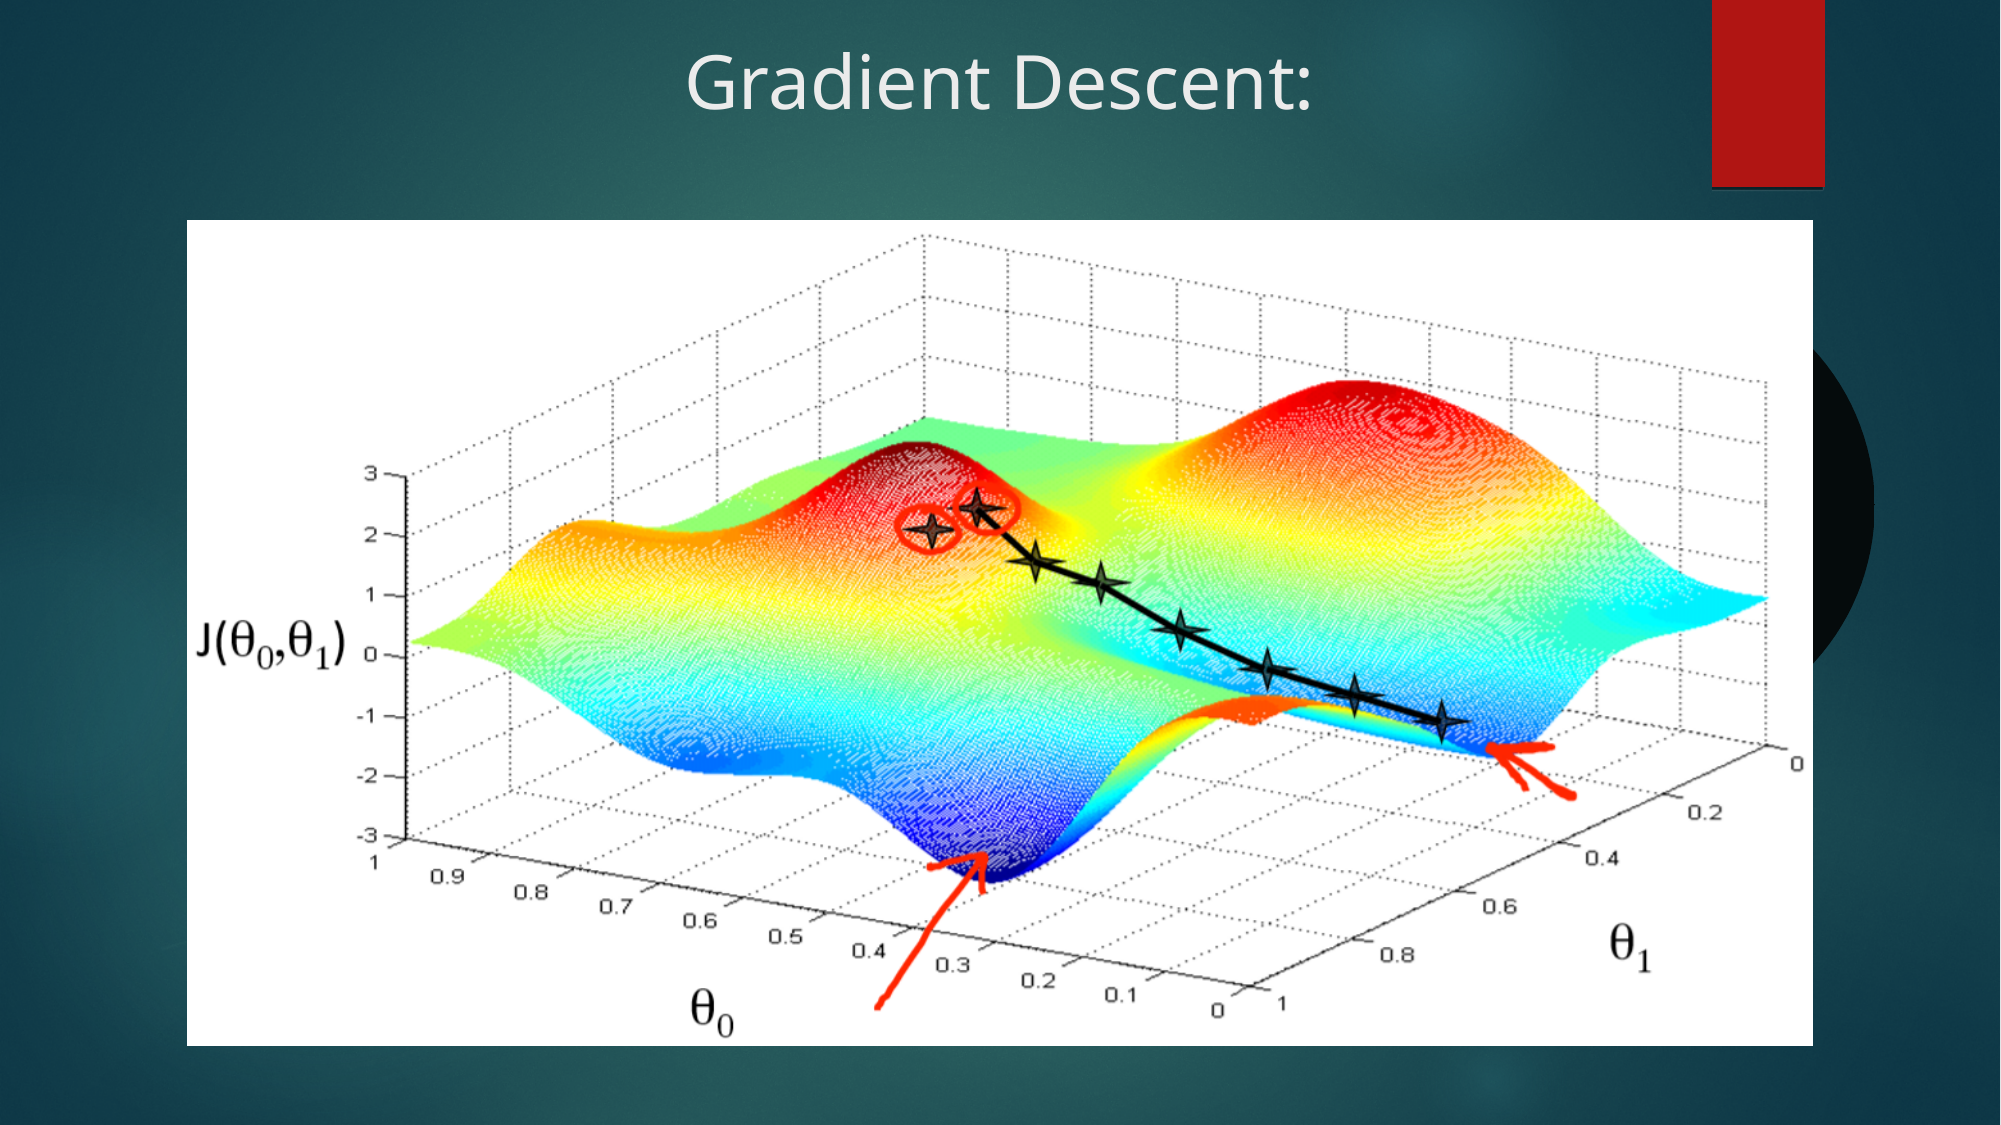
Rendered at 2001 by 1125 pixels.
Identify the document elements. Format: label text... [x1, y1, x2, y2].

text_box Gradient Descent: [590, 26, 1410, 143]
picture [187, 220, 1813, 1047]
